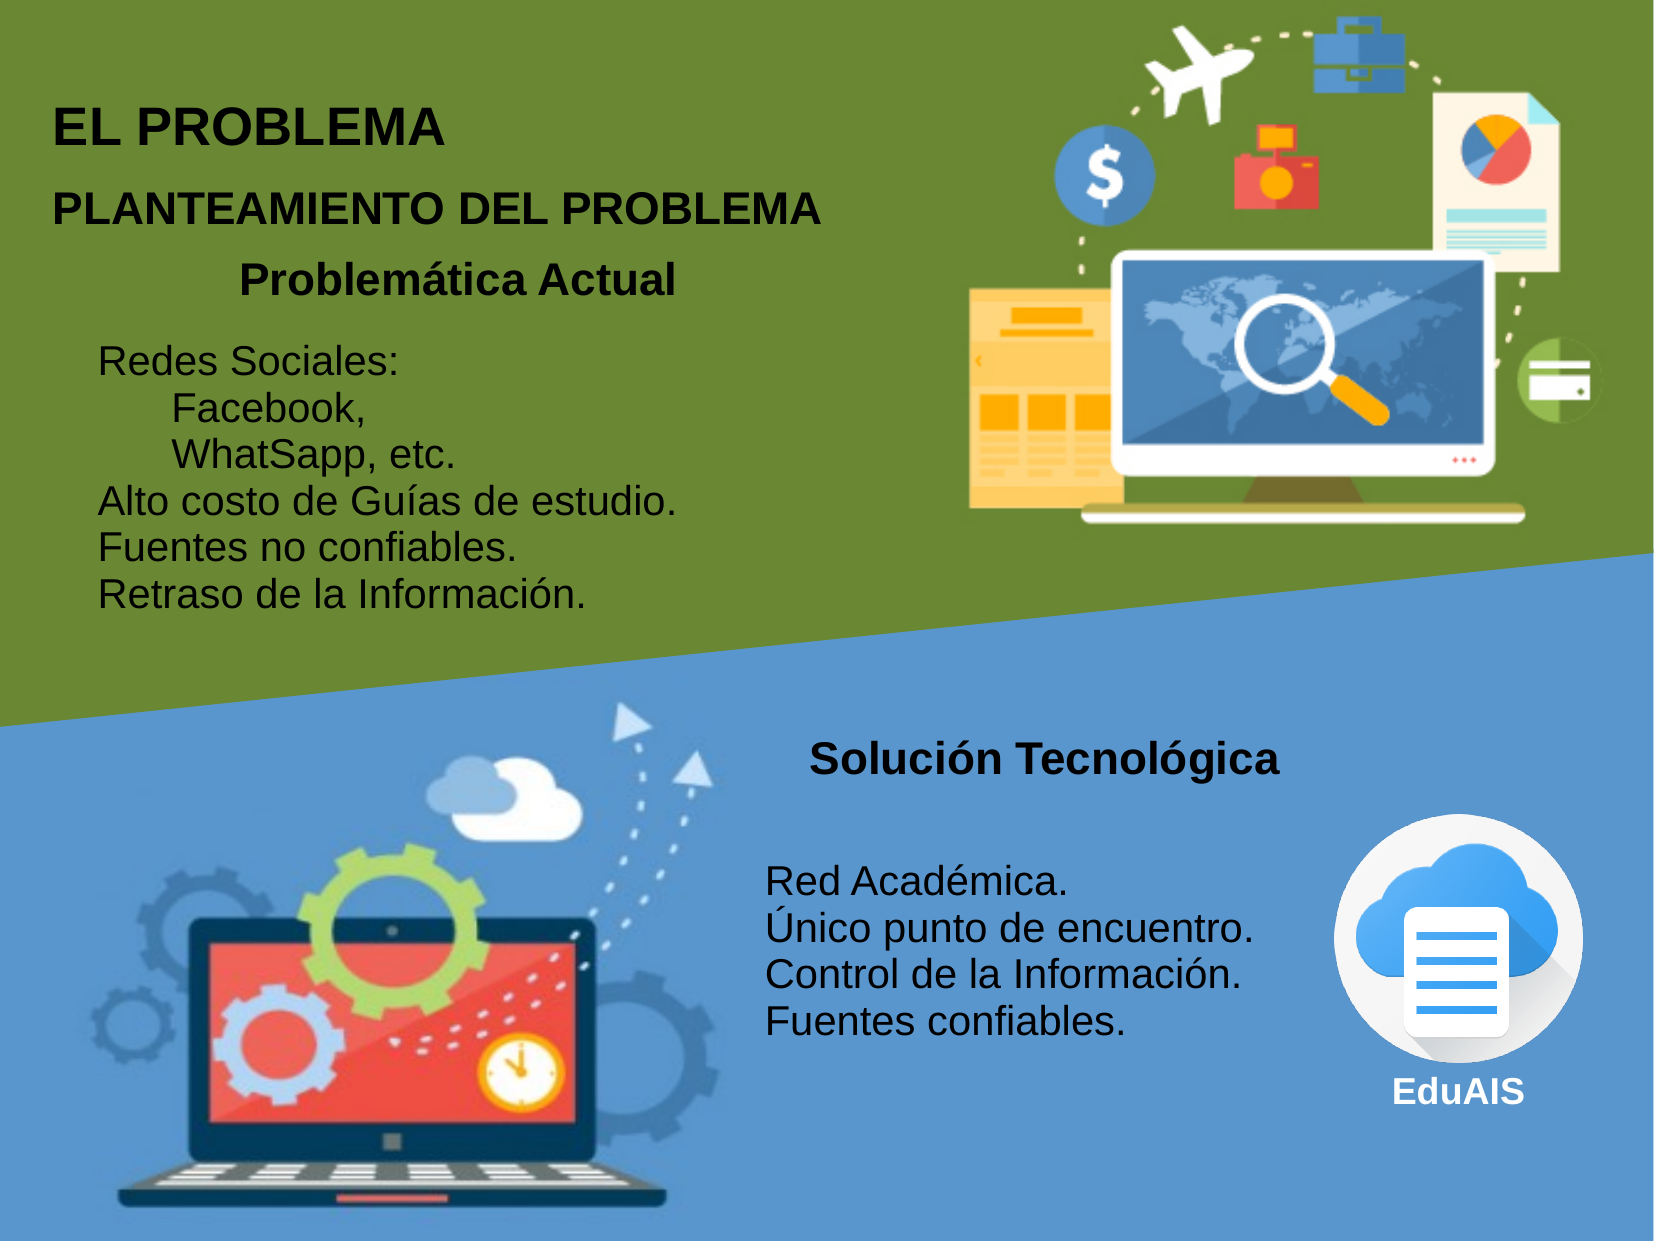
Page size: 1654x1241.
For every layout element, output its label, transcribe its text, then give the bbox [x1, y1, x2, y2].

text_box [0, 0, 1654, 1241]
text_box [634, 214, 650, 219]
text_box Solución Tecnológica [795, 725, 1351, 792]
text_box [419, 214, 435, 219]
text_box Problemática Actual [224, 246, 780, 313]
picture [1334, 814, 1583, 1063]
text_box EduAIS [1364, 1062, 1554, 1162]
picture [950, 0, 1618, 550]
text_box [670, 214, 684, 219]
text_box EL PROBLEMA PLANTEAMIENTO DEL PROBLEMA [38, 59, 950, 214]
text_box Red Académica. Único punto de encuentro. Control de la Información. Fuentes confiables. [750, 850, 1506, 1098]
picture [76, 678, 751, 1233]
text_box Redes Sociales: Facebook, WhatSapp, etc. Alto costo de Guías de estudio. Fuentes no confiables. Retraso de la Información. [82, 330, 839, 625]
text_box [468, 214, 481, 219]
